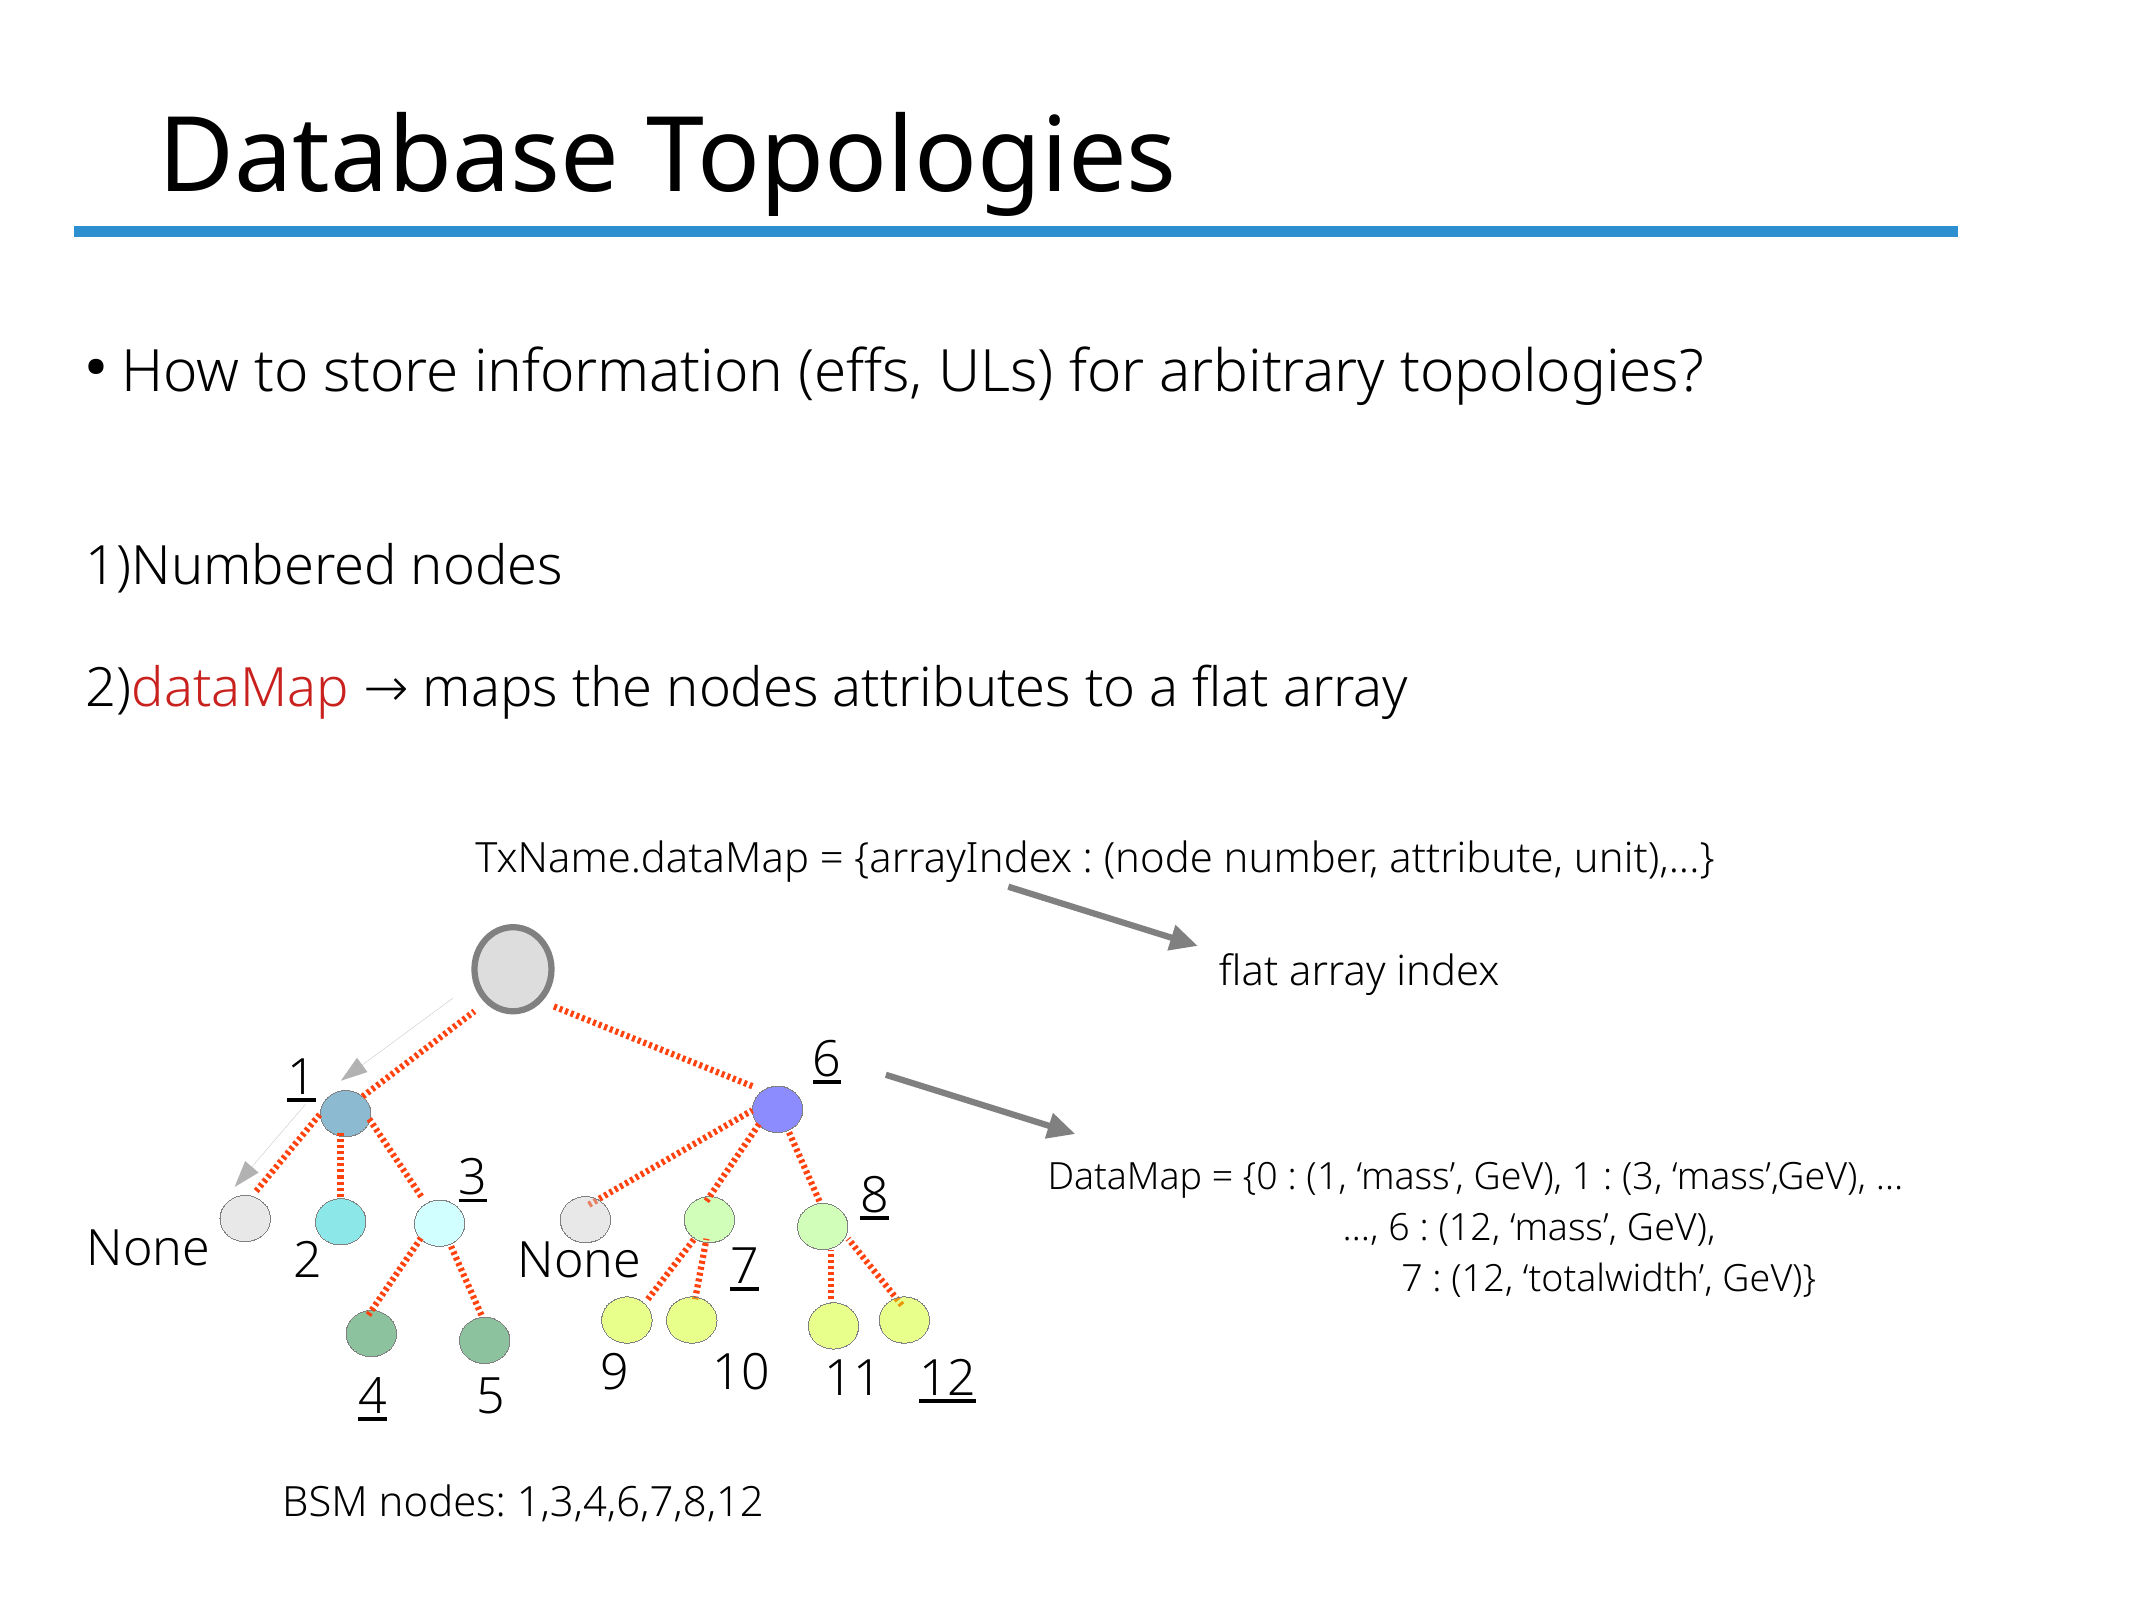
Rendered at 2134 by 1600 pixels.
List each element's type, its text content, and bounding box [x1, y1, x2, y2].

text_box Database Topologies [134, 64, 1202, 237]
text_box [321, 1090, 371, 1137]
text_box [684, 1196, 735, 1243]
text_box [225, 1195, 271, 1242]
text_box 12 [904, 1334, 998, 1419]
text_box 11 [810, 1334, 904, 1419]
text_box DataMap = {0 : (1, ‘mass’, GeV), 1 : (3, ‘mass’,GeV), … …, 6 : (12, ‘mass’, GeV), 7 : (12, ‘totalwidth’, GeV)} [1032, 1142, 2108, 1288]
text_box 2 [278, 1216, 340, 1301]
text_box 10 [697, 1328, 791, 1413]
text_box [414, 1200, 465, 1247]
text_box [316, 1198, 366, 1245]
text_box Numbered nodes dataMap → maps the nodes attributes to a flat array [70, 519, 1689, 780]
text_box 6 [798, 1015, 860, 1100]
text_box None [502, 1216, 668, 1301]
text_box 1 [272, 1033, 334, 1118]
text_box [601, 1301, 653, 1333]
text_box BSM nodes: 1,3,4,6,7,8,12 [267, 1464, 846, 1531]
text_box [474, 927, 552, 1012]
text_box [459, 1317, 510, 1352]
text_box [808, 1302, 859, 1335]
text_box flat array index [1204, 933, 1553, 999]
text_box 5 [461, 1352, 523, 1437]
text_box 3 [443, 1133, 506, 1218]
text_box [666, 1296, 718, 1344]
text_box 9 [585, 1328, 648, 1413]
text_box [879, 1296, 930, 1334]
text_box How to store information (effs, ULs) for arbitrary topologies? [70, 321, 2091, 544]
text_box 7 [715, 1222, 777, 1307]
text_box [797, 1203, 846, 1250]
text_box None [71, 1204, 237, 1289]
text_box [560, 1196, 611, 1216]
text_box 4 [343, 1352, 406, 1437]
text_box 8 [845, 1151, 907, 1236]
text_box [752, 1086, 803, 1133]
text_box TxName.dataMap = {arrayIndex : (node number, attribute, unit),...} [460, 820, 1921, 885]
text_box [346, 1310, 397, 1352]
